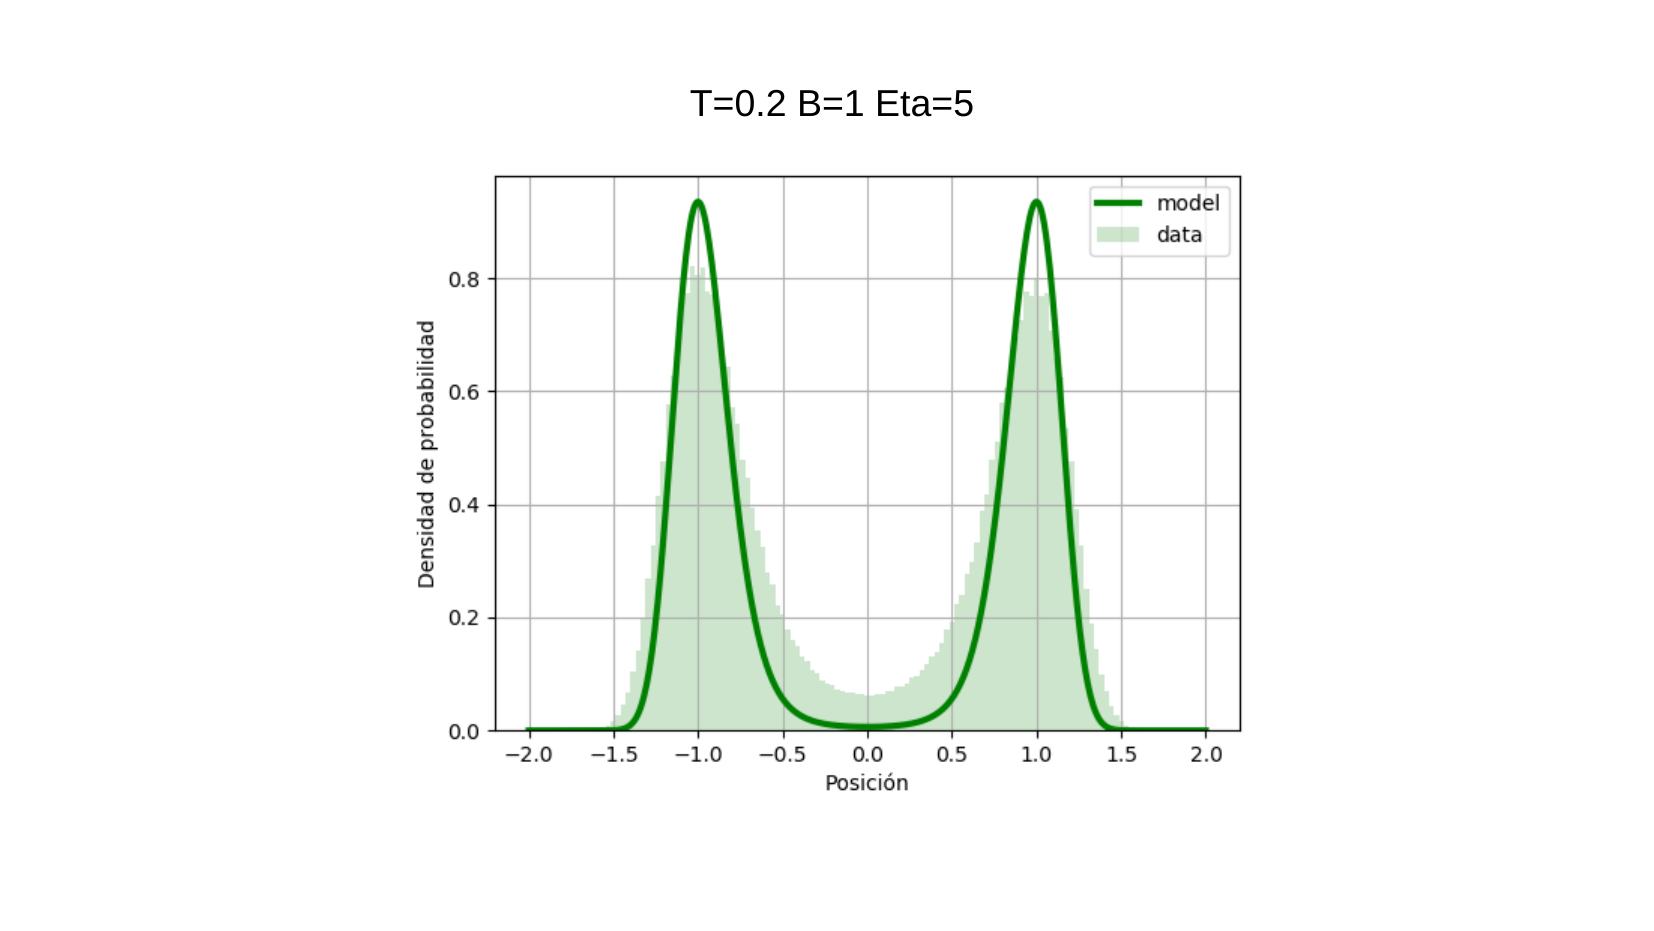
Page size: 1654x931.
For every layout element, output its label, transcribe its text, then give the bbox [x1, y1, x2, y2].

picture [375, 89, 1336, 810]
text_box T=0.2 B=1 Eta=5 [675, 75, 1063, 132]
